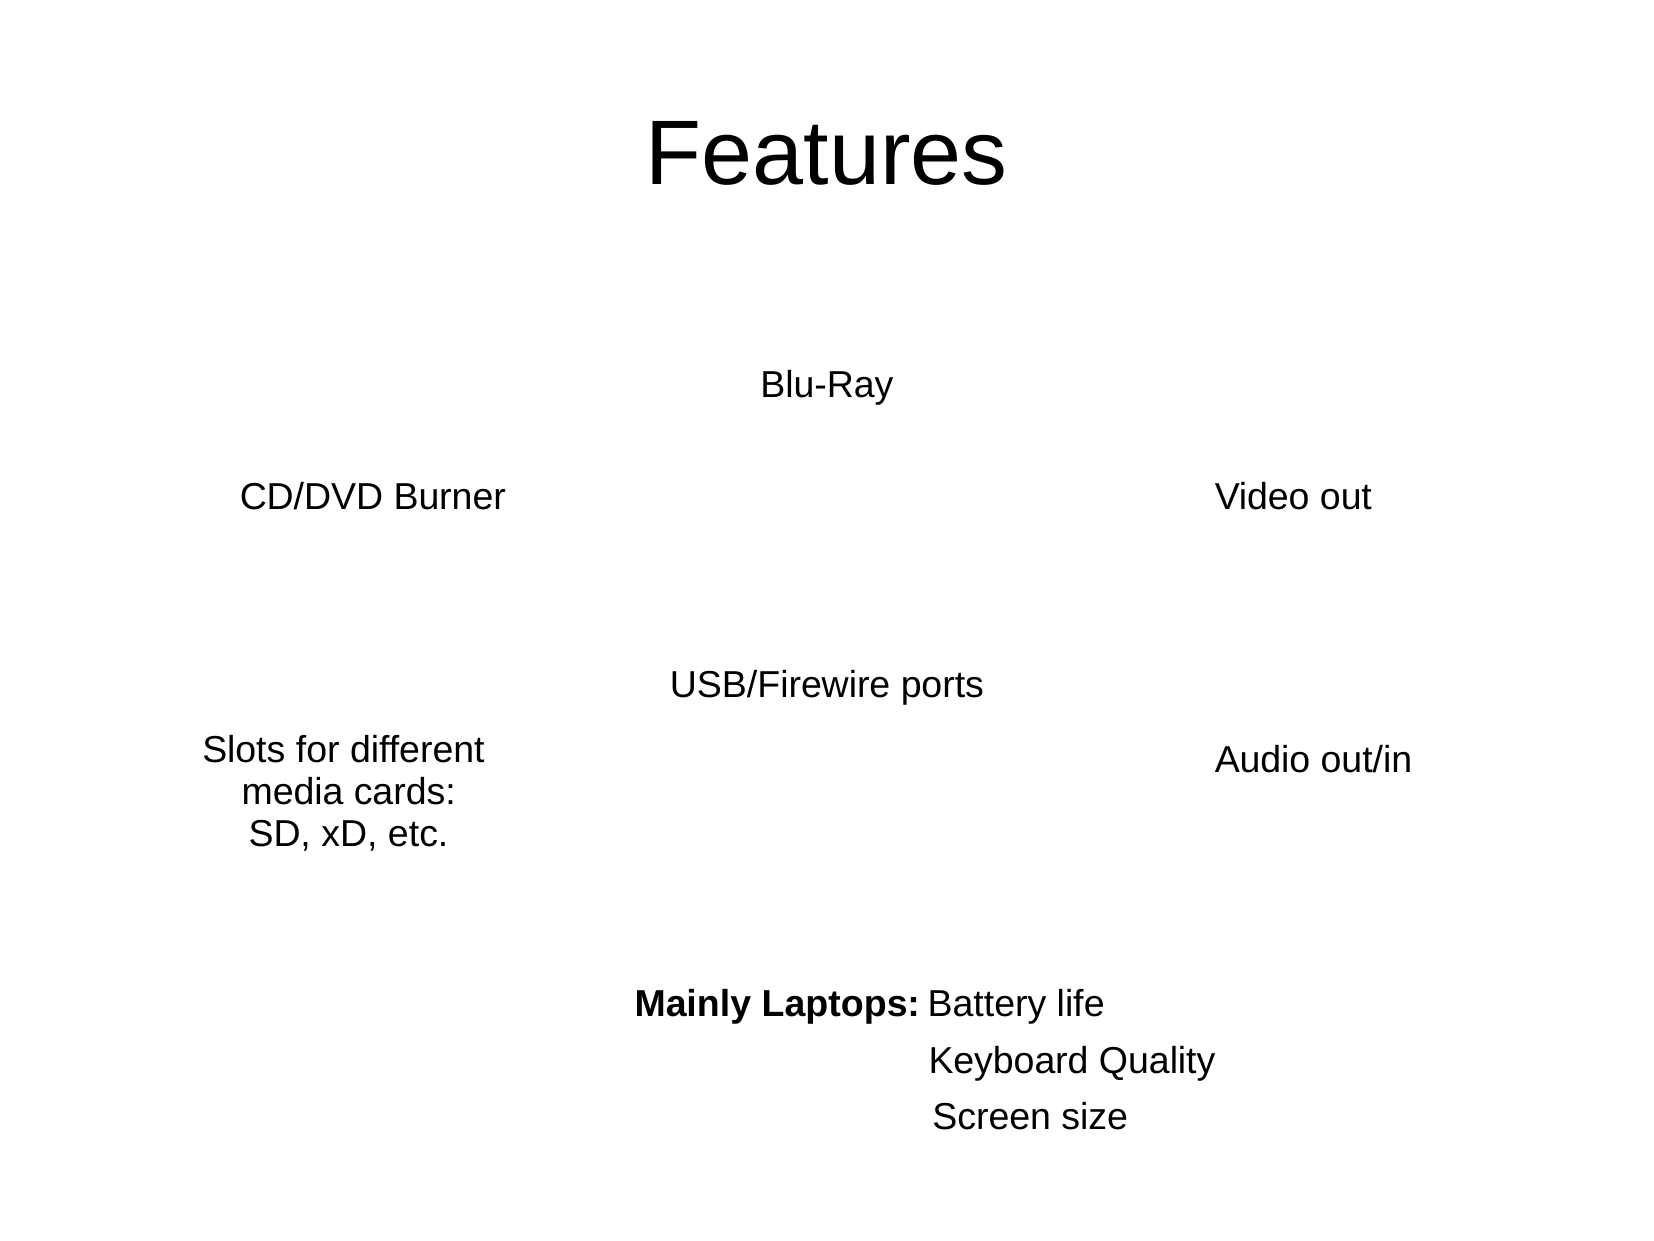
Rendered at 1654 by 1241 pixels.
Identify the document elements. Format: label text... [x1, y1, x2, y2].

text_box USB/Firewire ports [655, 655, 999, 713]
text_box Keyboard Quality [913, 1032, 1230, 1090]
text_box Blu-Ray [745, 355, 908, 413]
title Features [82, 49, 1571, 257]
text_box Battery life [936, 975, 1120, 1032]
text_box Video out [1200, 468, 1387, 526]
text_box Slots for different media cards: SD, xD, etc. [187, 721, 511, 901]
text_box Audio out/in [1200, 730, 1428, 788]
text_box Mainly Laptops: [619, 975, 936, 1032]
text_box CD/DVD Burner [225, 468, 521, 526]
text_box Screen size [917, 1090, 1143, 1145]
